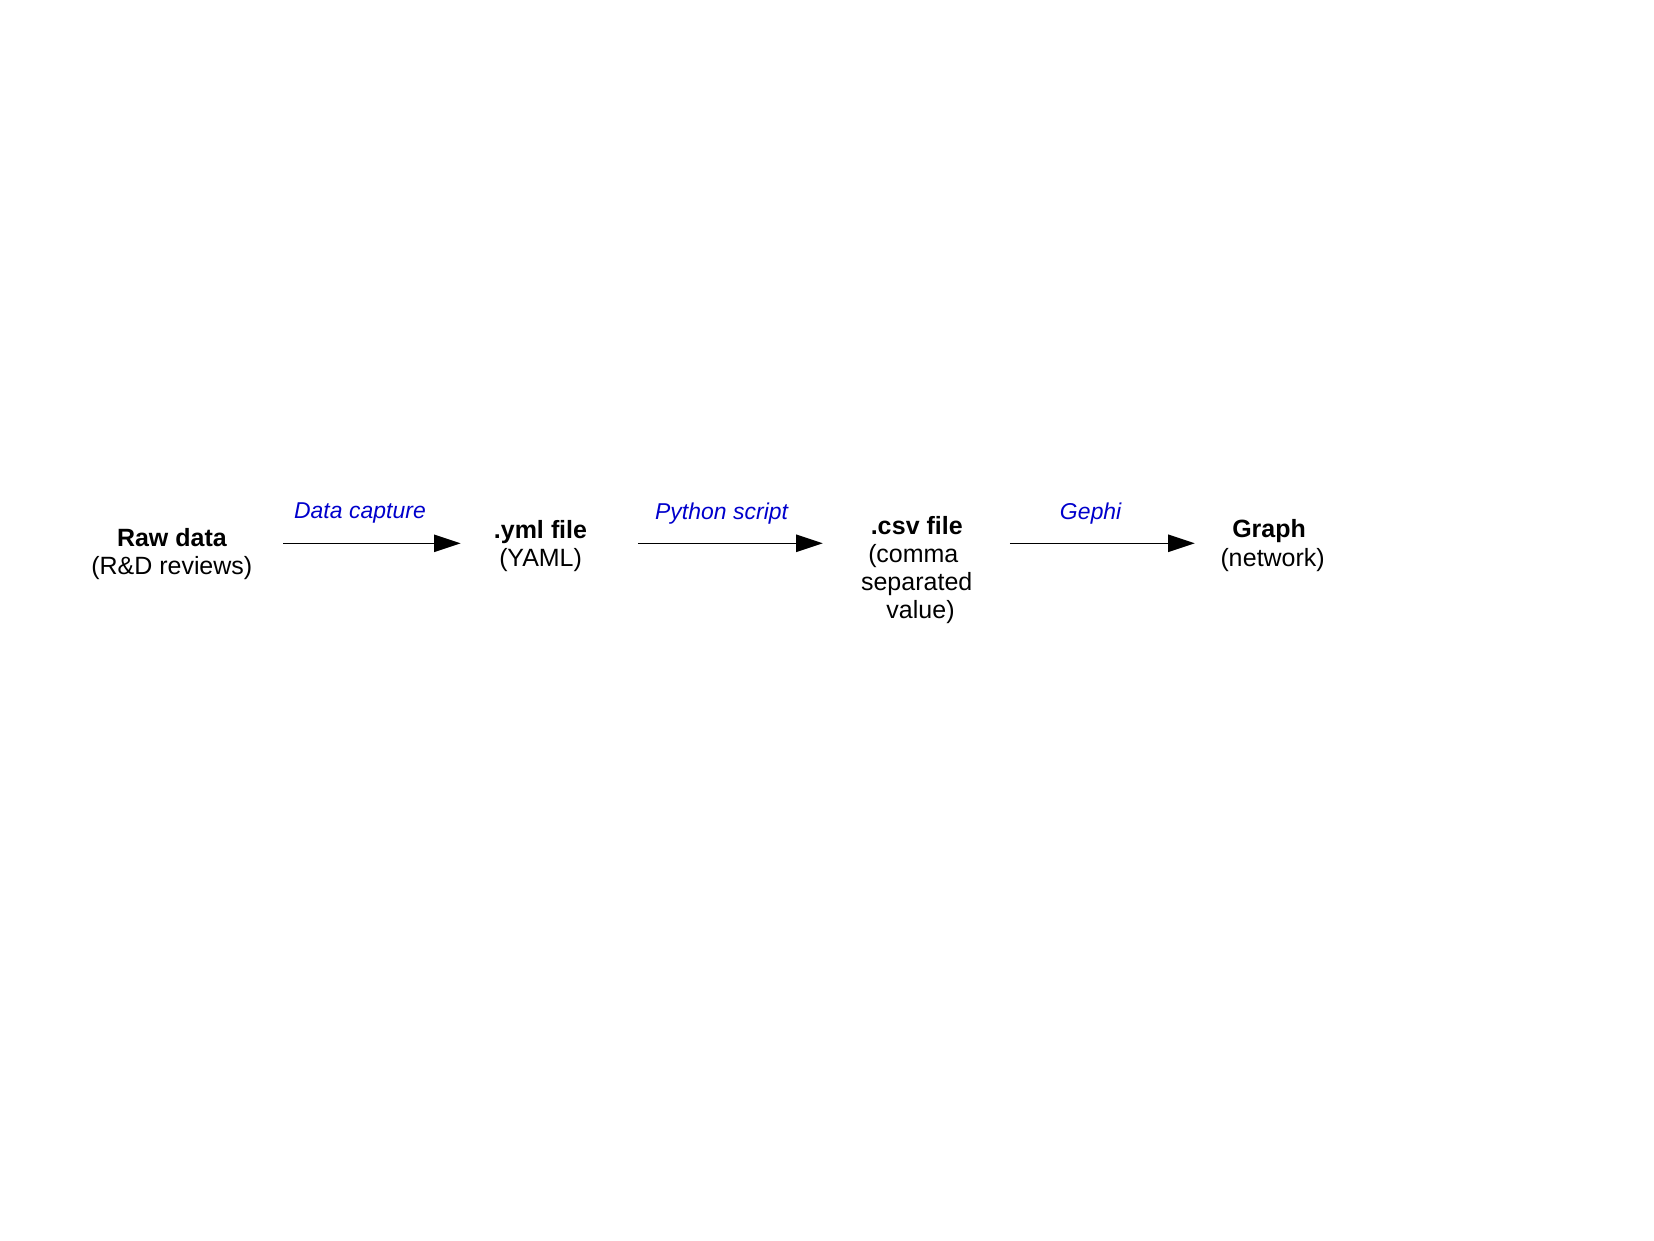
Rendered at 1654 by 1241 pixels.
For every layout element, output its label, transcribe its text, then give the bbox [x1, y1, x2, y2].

text_box Python script [640, 491, 804, 532]
text_box Raw data (R&D reviews) [76, 516, 268, 587]
text_box Gephi [1045, 491, 1137, 532]
text_box Graph (network) [1198, 507, 1340, 579]
text_box .csv file (comma separated value) [846, 504, 988, 631]
text_box Data capture [279, 490, 485, 557]
text_box .yml file (YAML) [479, 508, 603, 579]
